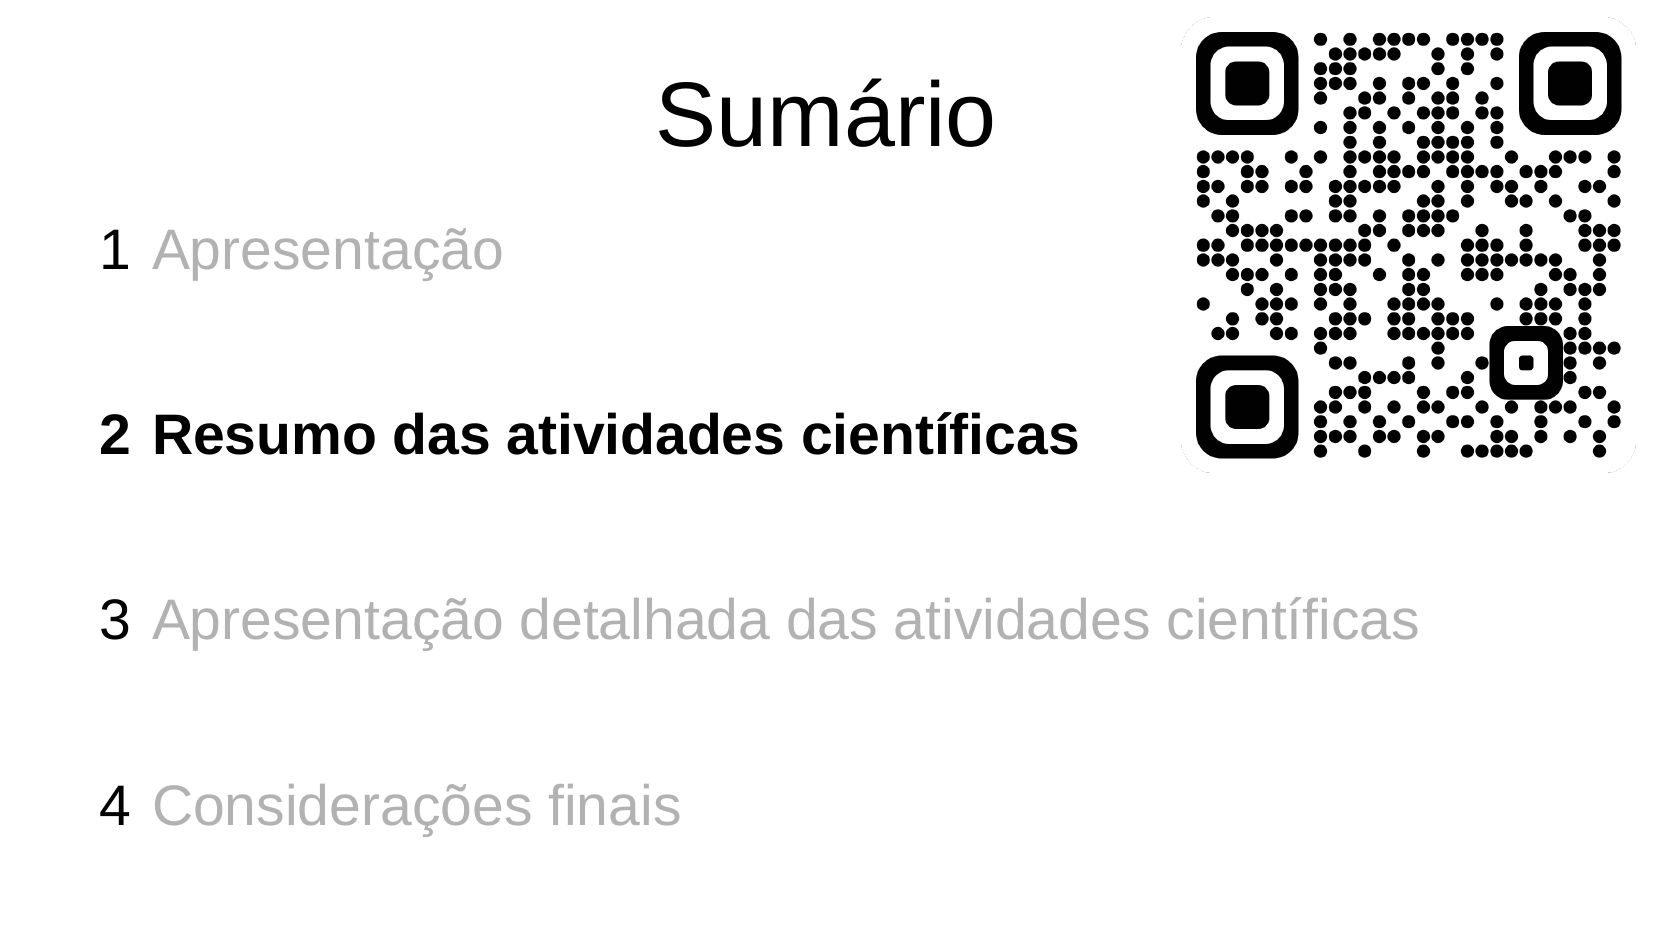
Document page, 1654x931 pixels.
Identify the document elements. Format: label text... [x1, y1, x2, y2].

list Apresentação Resumo das atividades científicas Apresentação detalhada das atividades científicas Considerações finais [82, 217, 1571, 839]
title Sumário [82, 37, 1181, 193]
picture [1181, 17, 1636, 473]
